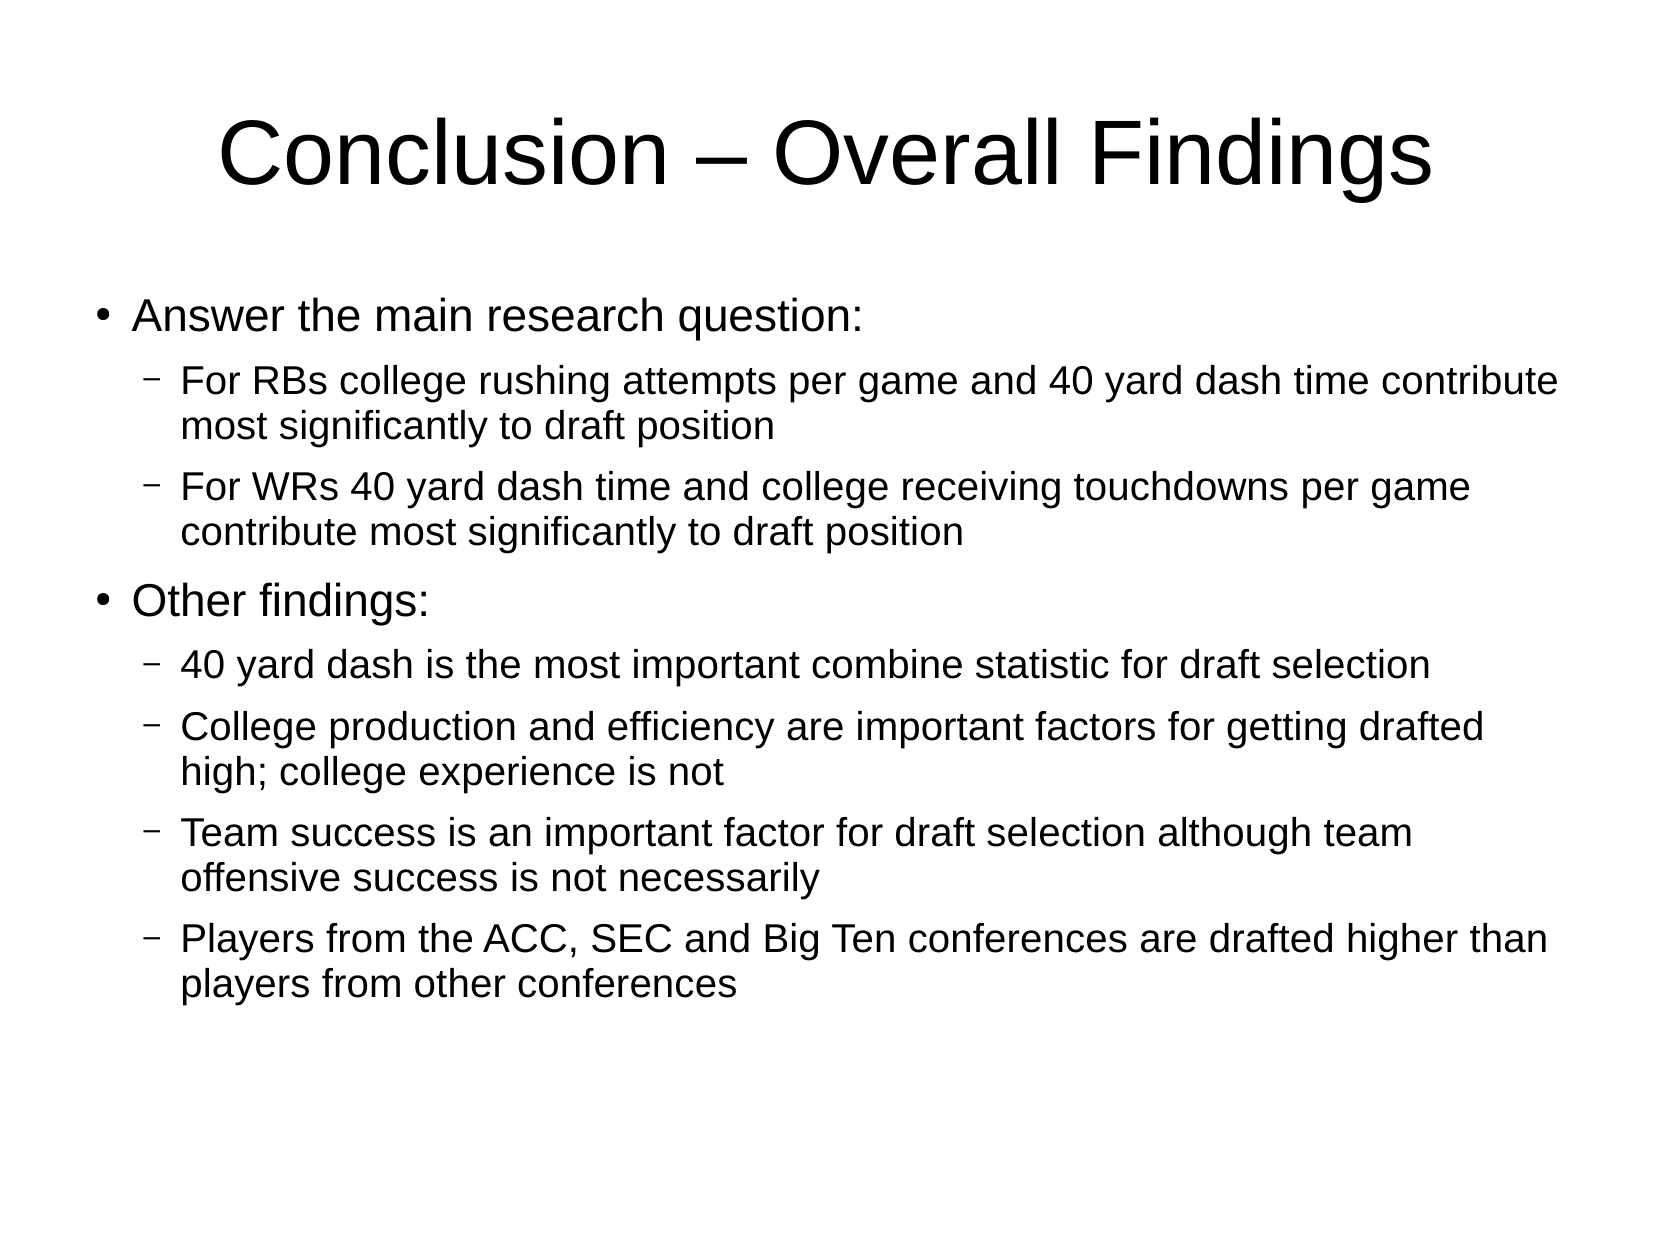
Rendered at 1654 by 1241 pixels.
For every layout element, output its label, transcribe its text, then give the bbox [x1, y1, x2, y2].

list Answer the main research question: For RBs college rushing attempts per game and 40 yard dash time contribute most significantly to draft position For WRs 40 yard dash time and college receiving touchdowns per game contribute most significantly to draft position Other findings: 40 yard dash is the most important combine statistic for draft selection College production and efficiency are important factors for getting drafted high; college experience is not Team success is an important factor for draft selection although team offensive success is not necessarily Players from the ACC, SEC and Big Ten conferences are drafted higher than players from other conferences [82, 290, 1571, 1010]
title Conclusion – Overall Findings [82, 49, 1571, 257]
